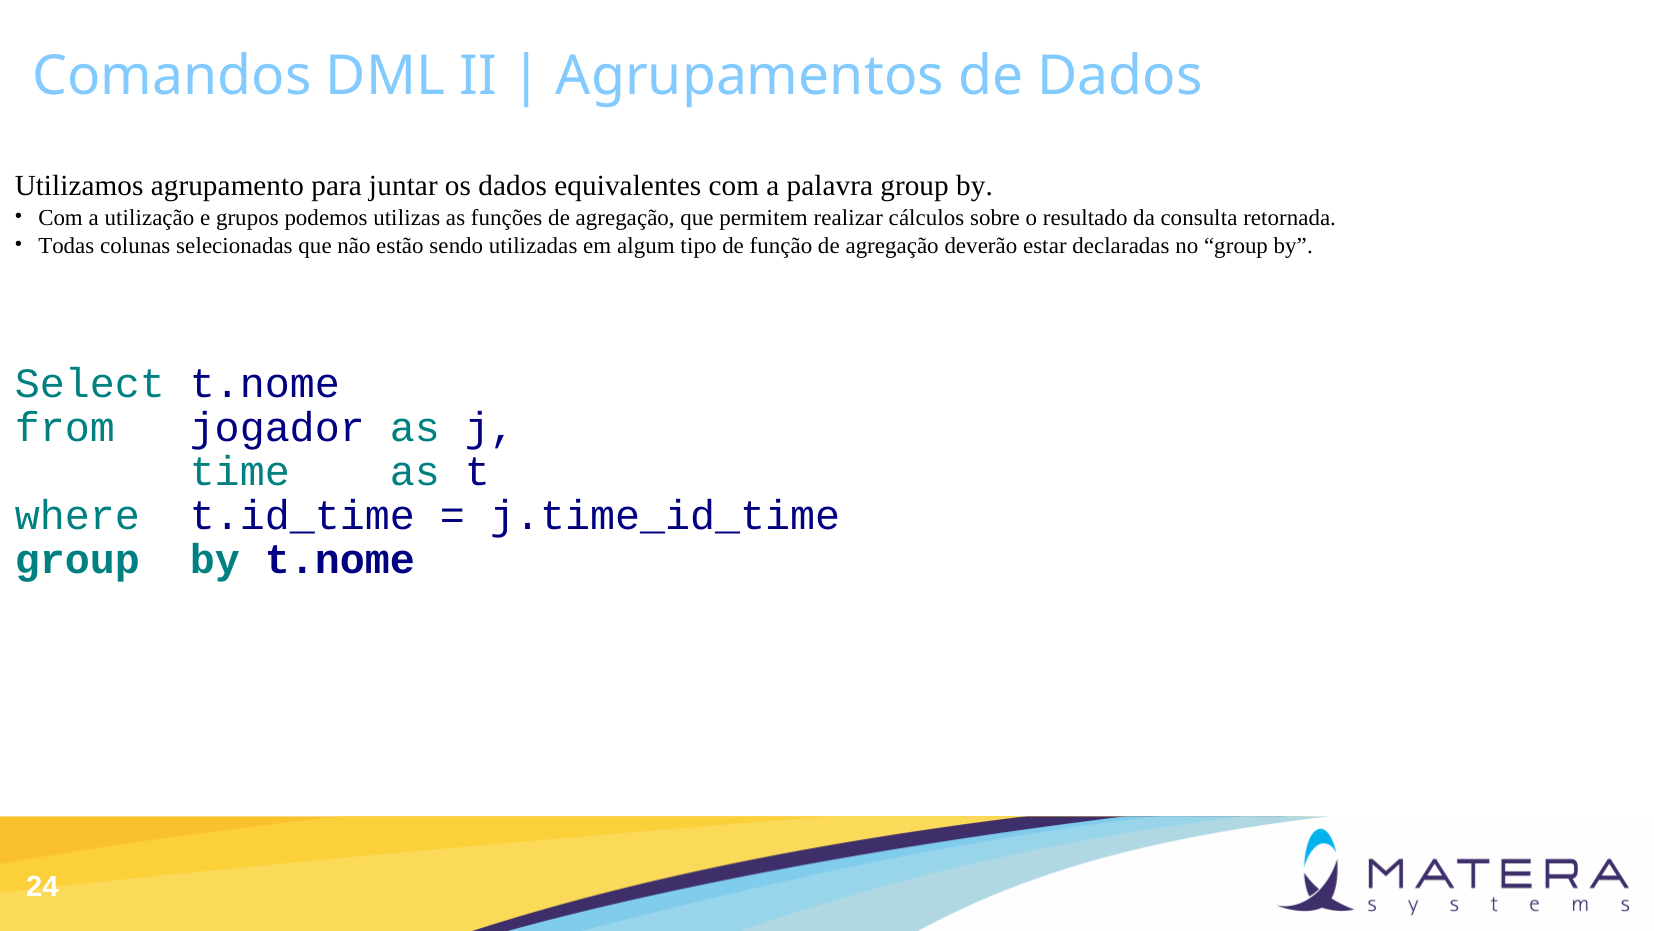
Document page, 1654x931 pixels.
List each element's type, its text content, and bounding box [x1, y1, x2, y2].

list Utilizamos agrupamento para juntar os dados equivalentes com a palavra group by. Com a utilização e grupos podemos utilizas as funções de agregação, que permitem realizar cálculos sobre o resultado da consulta retornada. Todas colunas selecionadas que não estão sendo utilizadas em algum tipo de função de agregação deverão estar declaradas no “group by”. Select t.nome from jogador as j, time as t where t.id_time = j.time_id_time group by t.nome [0, 169, 1654, 829]
picture [0, 829, 1652, 931]
title Comandos DML II | Agrupamentos de Dados [32, 24, 1628, 137]
